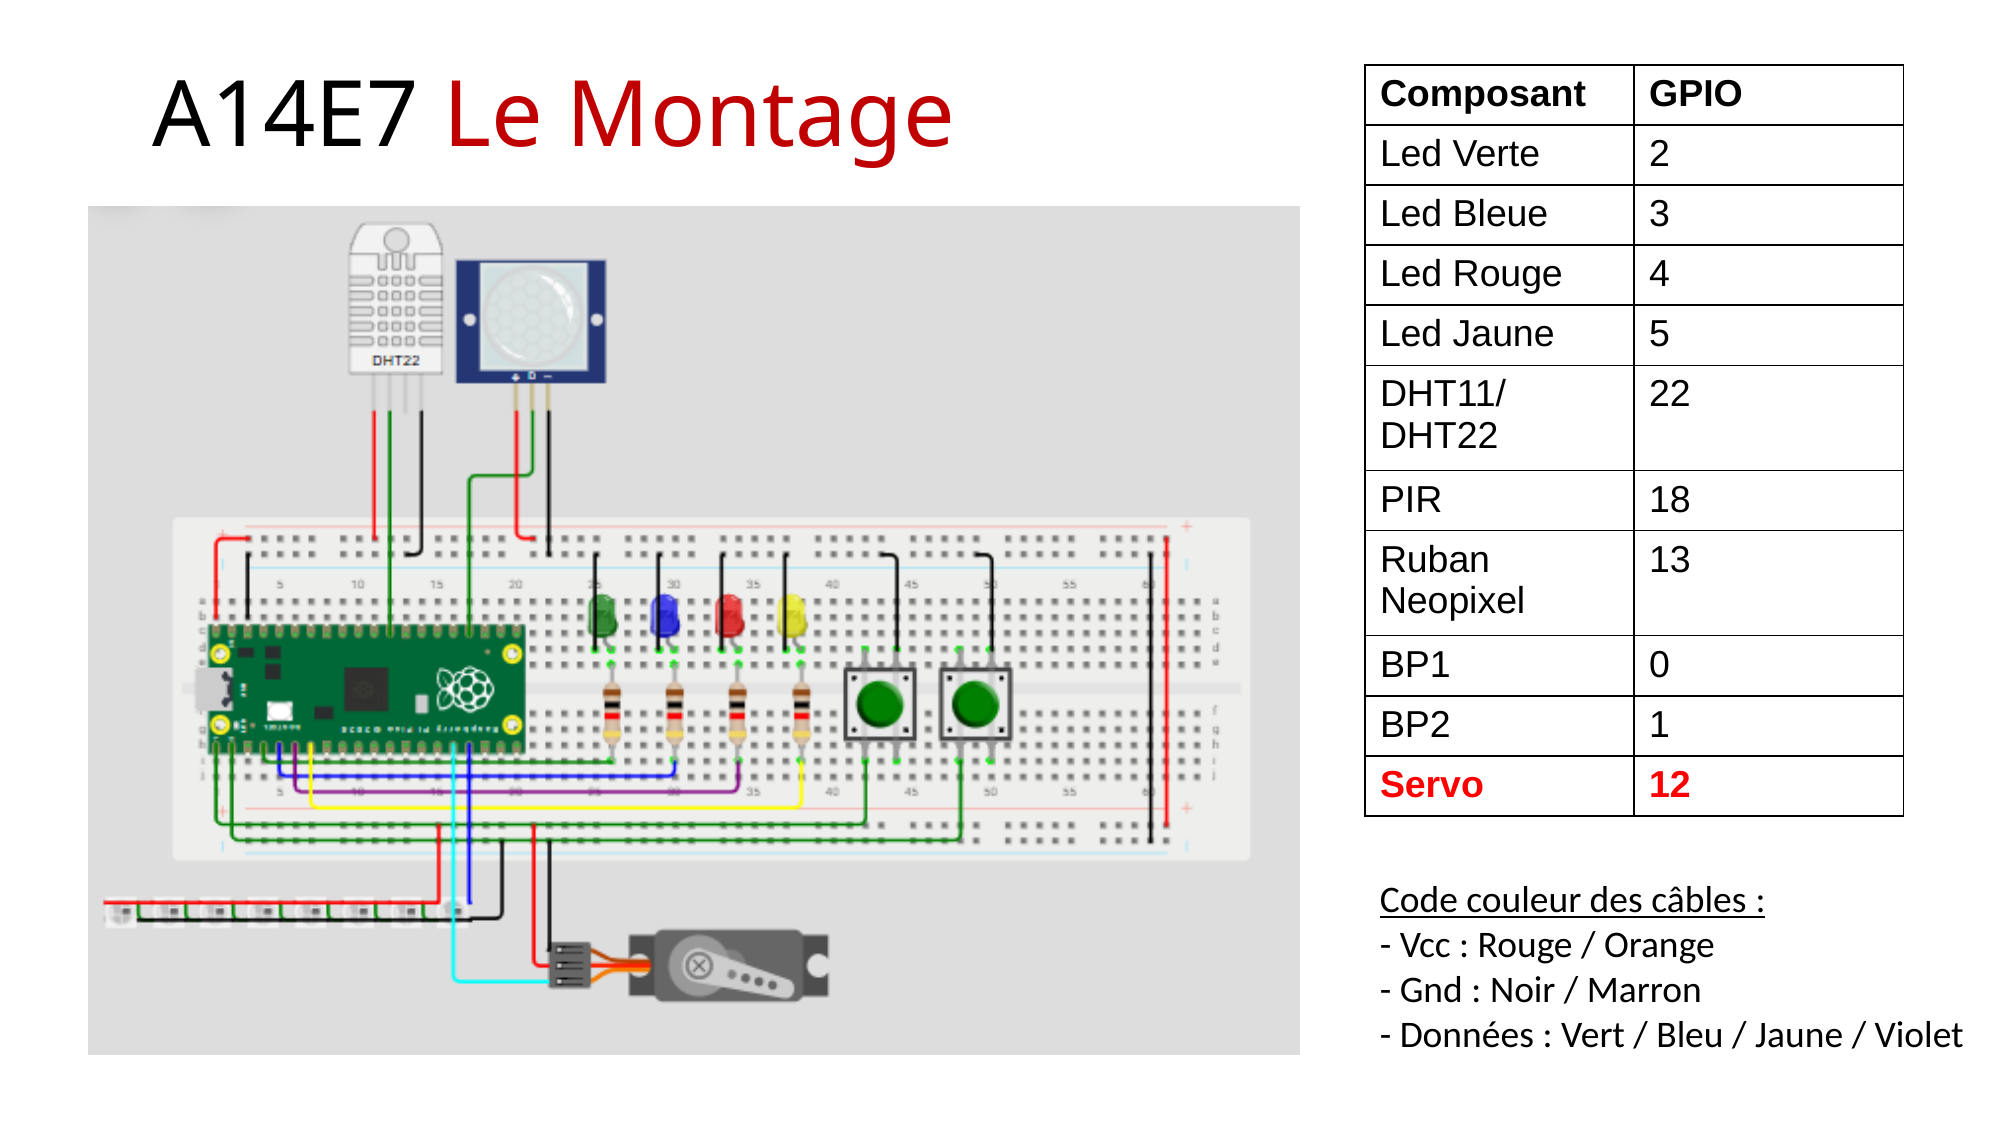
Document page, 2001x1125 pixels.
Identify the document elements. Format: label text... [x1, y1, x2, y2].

table_cell Servo [1366, 757, 1633, 815]
table_cell 22 [1635, 366, 1903, 470]
text_box A14E7 Le Montage [859, 103, 887, 140]
table_cell Led Verte [1366, 126, 1633, 184]
table_cell 1 [1635, 697, 1903, 755]
table_cell Led Rouge [1366, 246, 1633, 304]
table_cell Ruban Neopixel [1366, 531, 1633, 635]
table_cell 12 [1635, 757, 1903, 815]
table_header Composant [1366, 66, 1633, 124]
table_cell 5 [1635, 306, 1903, 365]
table_cell Led Bleue [1366, 186, 1633, 244]
table_cell 13 [1635, 531, 1903, 635]
text_box Code couleur des câbles : - Vcc : Rouge / Orange - Gnd : Noir / Marron - Données : Vert / Bleu / Jaune / Violet [1364, 868, 1979, 1063]
picture [88, 206, 1300, 1055]
table_cell PIR [1366, 471, 1633, 530]
text_box A14E7 Le Montage [137, 59, 1863, 164]
table_cell 2 [1635, 126, 1903, 184]
table_cell 18 [1635, 471, 1903, 530]
table_cell 4 [1635, 246, 1903, 304]
table_cell 3 [1635, 186, 1903, 244]
table_cell BP1 [1366, 636, 1633, 695]
table_cell 0 [1635, 636, 1903, 695]
table_cell Led Jaune [1366, 306, 1633, 365]
table_cell DHT11/DHT22 [1366, 366, 1633, 470]
table_cell BP2 [1366, 697, 1633, 755]
table_header GPIO [1635, 66, 1903, 124]
